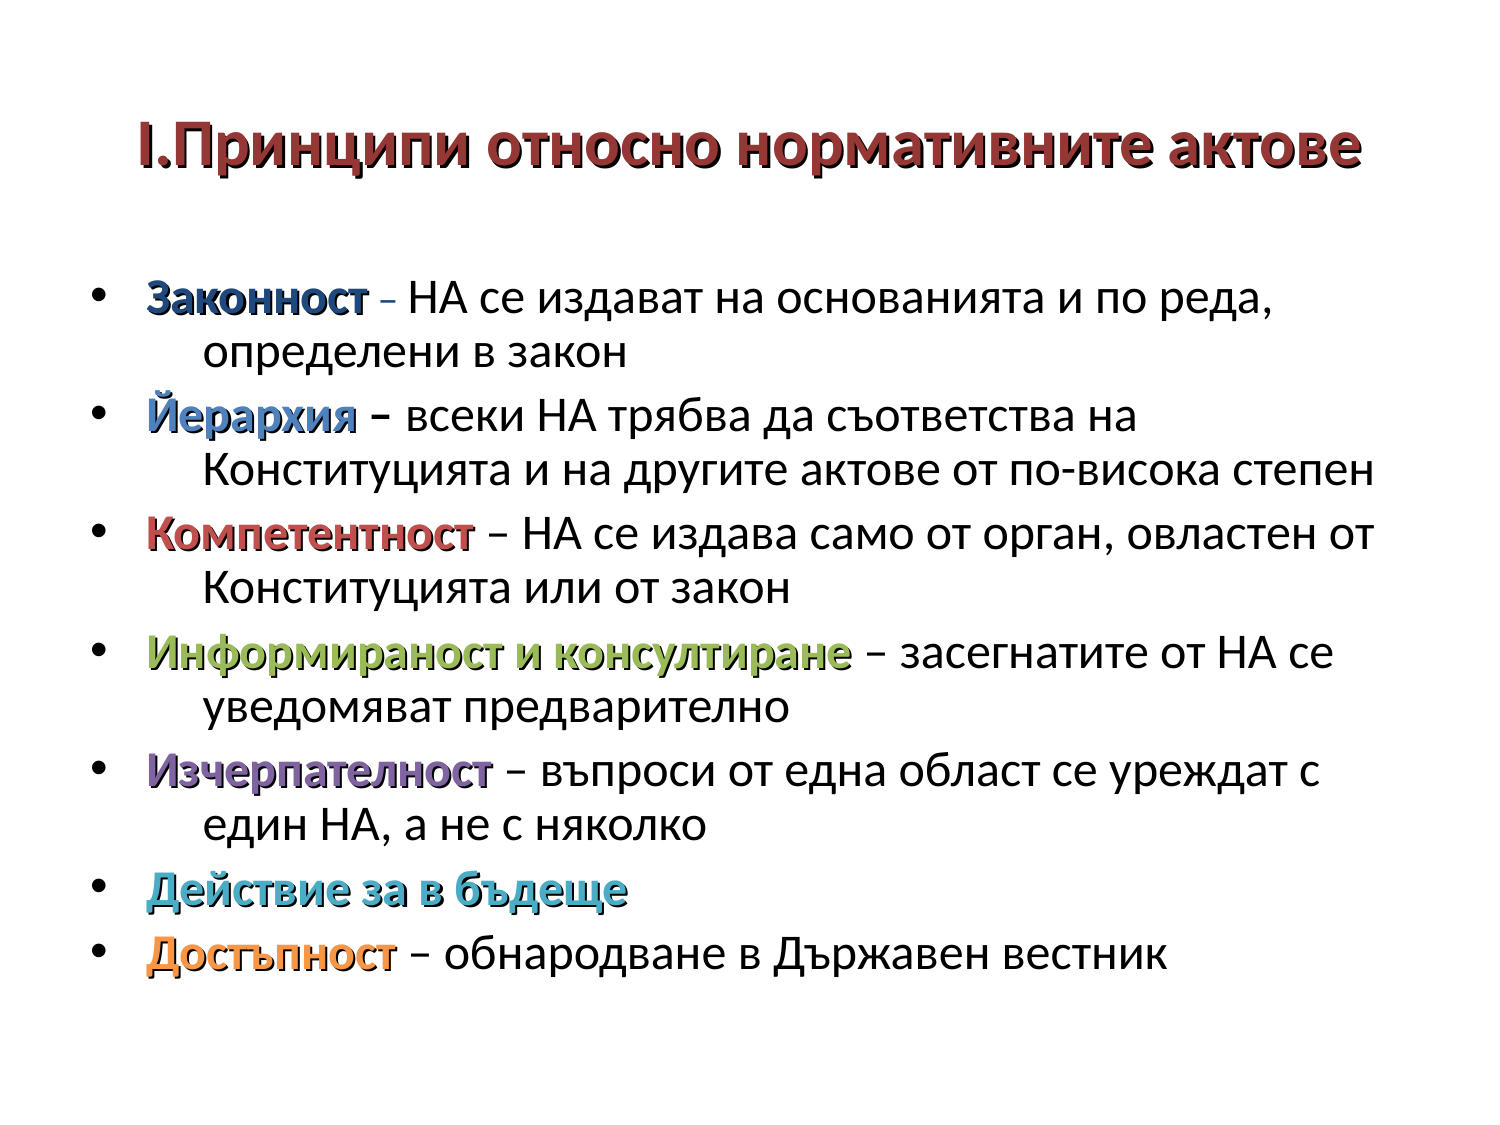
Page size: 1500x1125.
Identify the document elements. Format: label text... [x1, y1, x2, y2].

title I.Принципи относно нормативните актове [75, 45, 1426, 233]
list Законност – НА се издават на основанията и по реда, определени в закон Йерархия – всеки НА трябва да съответства на Конституцията и на другите актове от по-висока степен Компетентност – НА се издава само от орган, овластен от Конституцията или от закон Информираност и консултиране – засегнатите от НА се уведомяват предварително Изчерпателност – въпроси от една област се уреждат с един НА, а не с няколко Действие за в бъдеще Достъпност – обнародване в Държавен вестник [75, 262, 1426, 1005]
